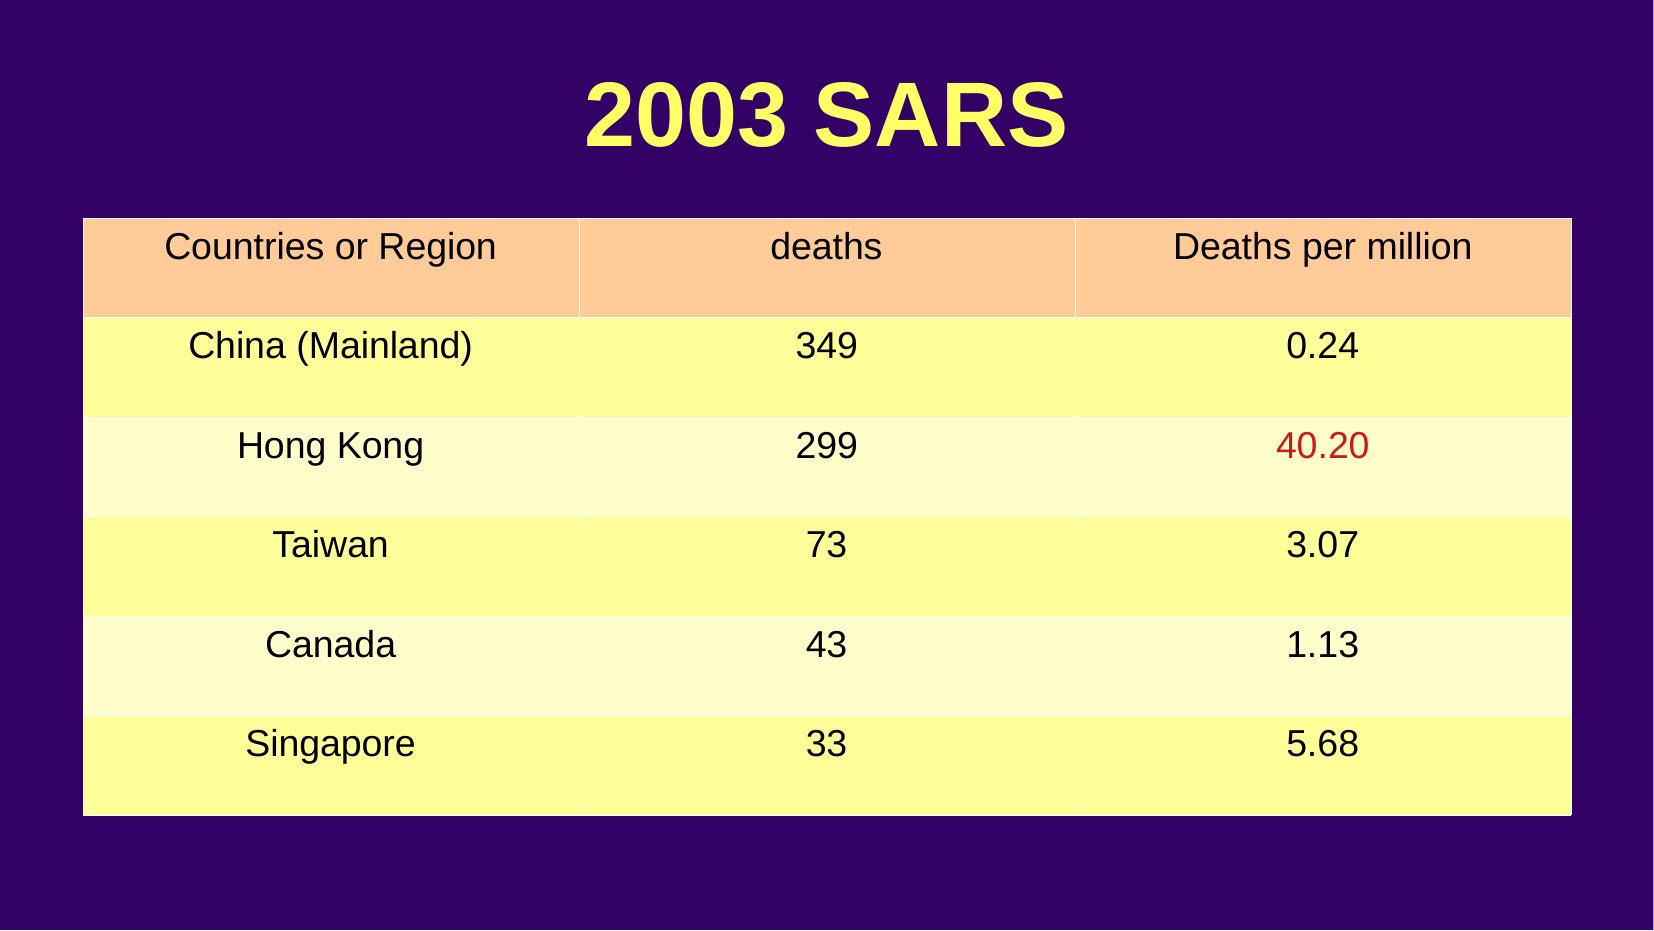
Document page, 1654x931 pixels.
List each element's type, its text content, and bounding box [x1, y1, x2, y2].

table_cell 73 [580, 517, 1075, 616]
table_cell 349 [580, 318, 1075, 417]
table_cell 299 [580, 418, 1075, 516]
table_cell 40.20 [1076, 418, 1571, 516]
table_header deaths [580, 219, 1075, 317]
table_cell China (Mainland) [84, 318, 579, 417]
table_cell Canada [84, 617, 579, 715]
title 2003 SARS [82, 37, 1571, 193]
table_cell 3.07 [1076, 517, 1571, 616]
table_cell 43 [580, 617, 1075, 715]
table_cell Taiwan [84, 517, 579, 616]
table_cell Hong Kong [84, 418, 579, 516]
table_header Countries or Region [84, 219, 579, 317]
table_cell 5.68 [1076, 716, 1571, 815]
table_cell 33 [580, 716, 1075, 815]
table_cell Singapore [84, 716, 579, 815]
table_cell 0.24 [1076, 318, 1571, 417]
table_header Deaths per million [1076, 219, 1571, 317]
table_cell 1.13 [1076, 617, 1571, 715]
